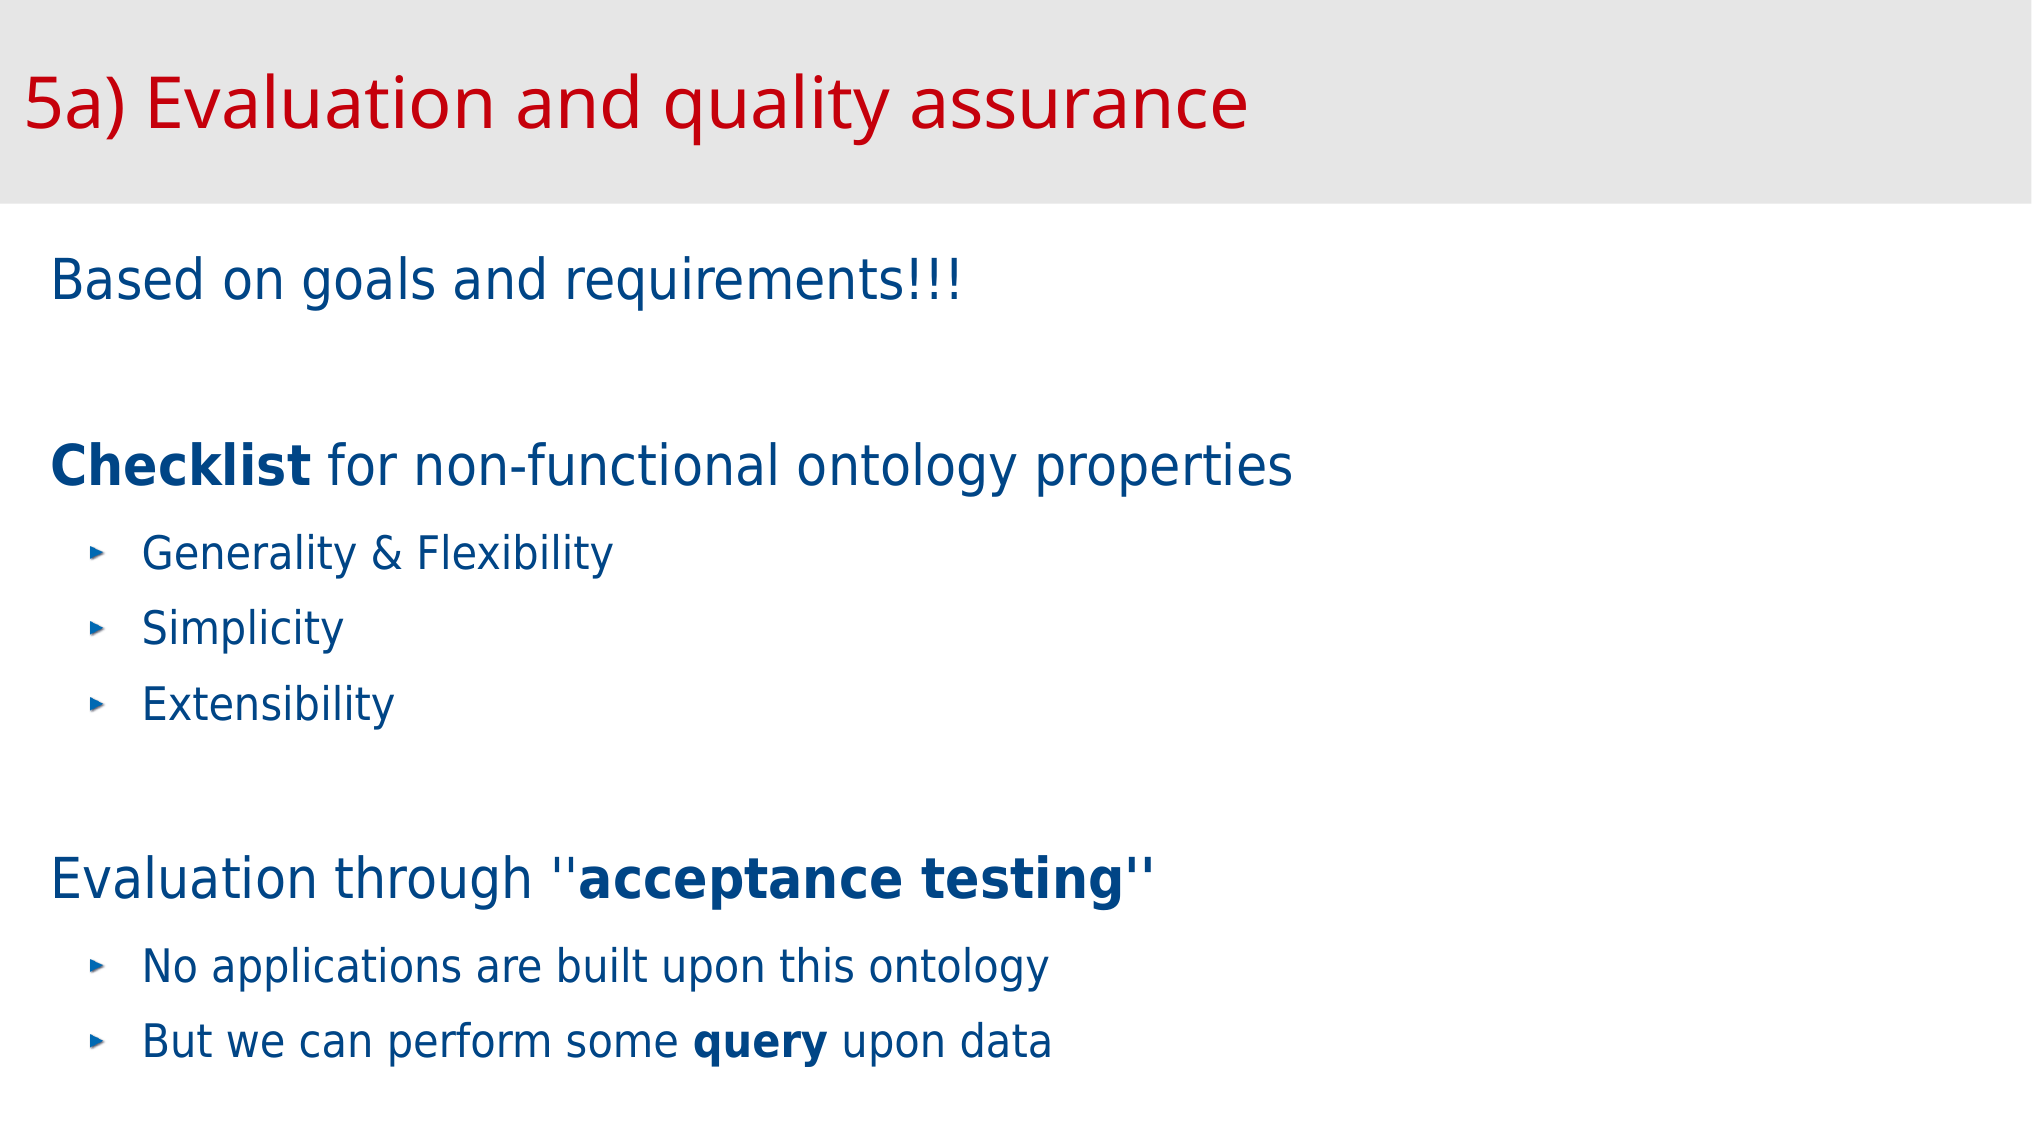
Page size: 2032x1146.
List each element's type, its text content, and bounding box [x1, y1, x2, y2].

title 5a) Evaluation and quality assurance [0, 0, 2032, 204]
list Based on goals and requirements!!! Checklist for non-functional ontology properties Generality & Flexibility Simplicity Extensibility Evaluation through ''acceptance testing'' No applications are built upon this ontology But we can perform some query upon data [0, 247, 2032, 1099]
